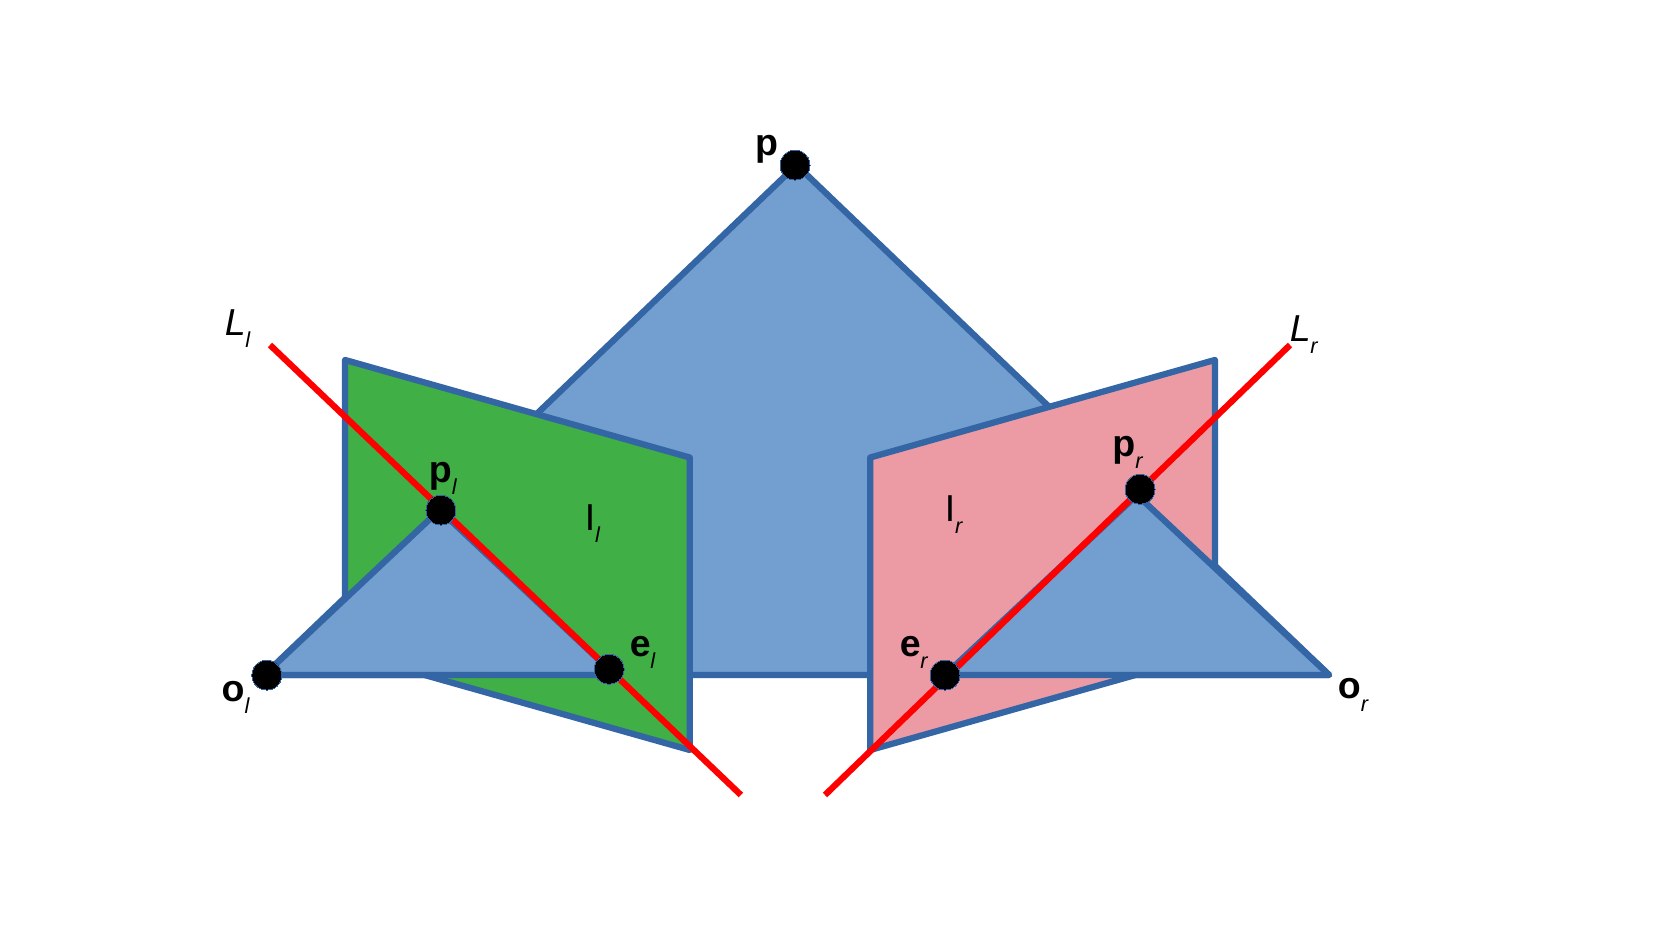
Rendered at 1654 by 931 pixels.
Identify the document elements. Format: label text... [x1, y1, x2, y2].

text_box or [1323, 657, 1399, 724]
text_box pl [414, 440, 490, 507]
text_box Lr [1275, 300, 1351, 366]
text_box [628, 681, 690, 741]
text_box Ir [930, 480, 1006, 546]
text_box p [740, 114, 801, 171]
text_box ol [206, 660, 282, 726]
text_box [251, 150, 1330, 750]
text_box Ll [210, 294, 286, 361]
text_box el [615, 615, 691, 681]
text_box er [885, 615, 961, 681]
text_box Il [570, 489, 646, 556]
text_box pr [1097, 414, 1173, 481]
